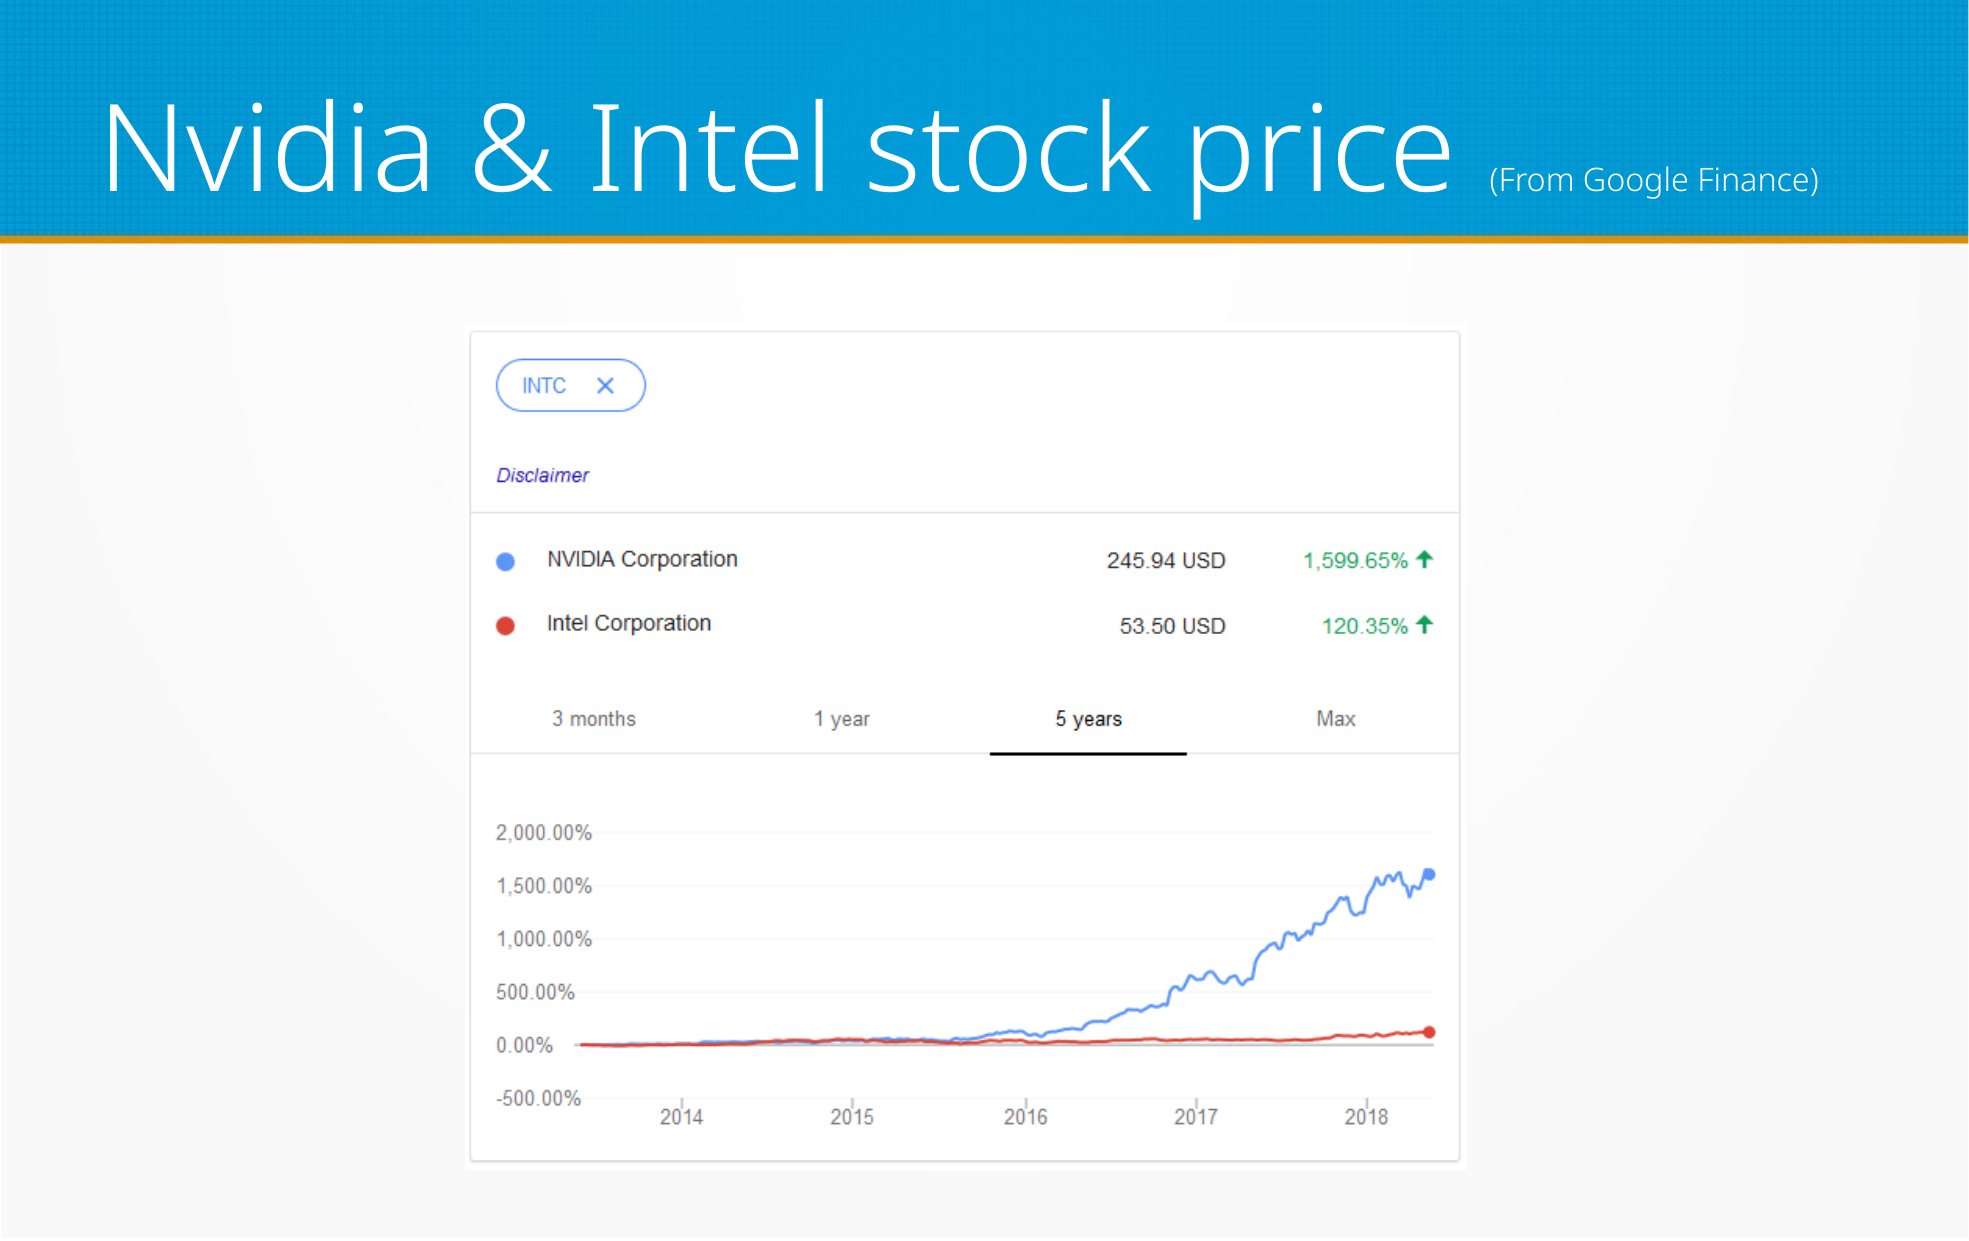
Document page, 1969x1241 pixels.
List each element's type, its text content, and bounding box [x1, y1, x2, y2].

title Nvidia & Intel stock price (From Google Finance) [98, 19, 1870, 227]
picture [0, 233, 1969, 1241]
